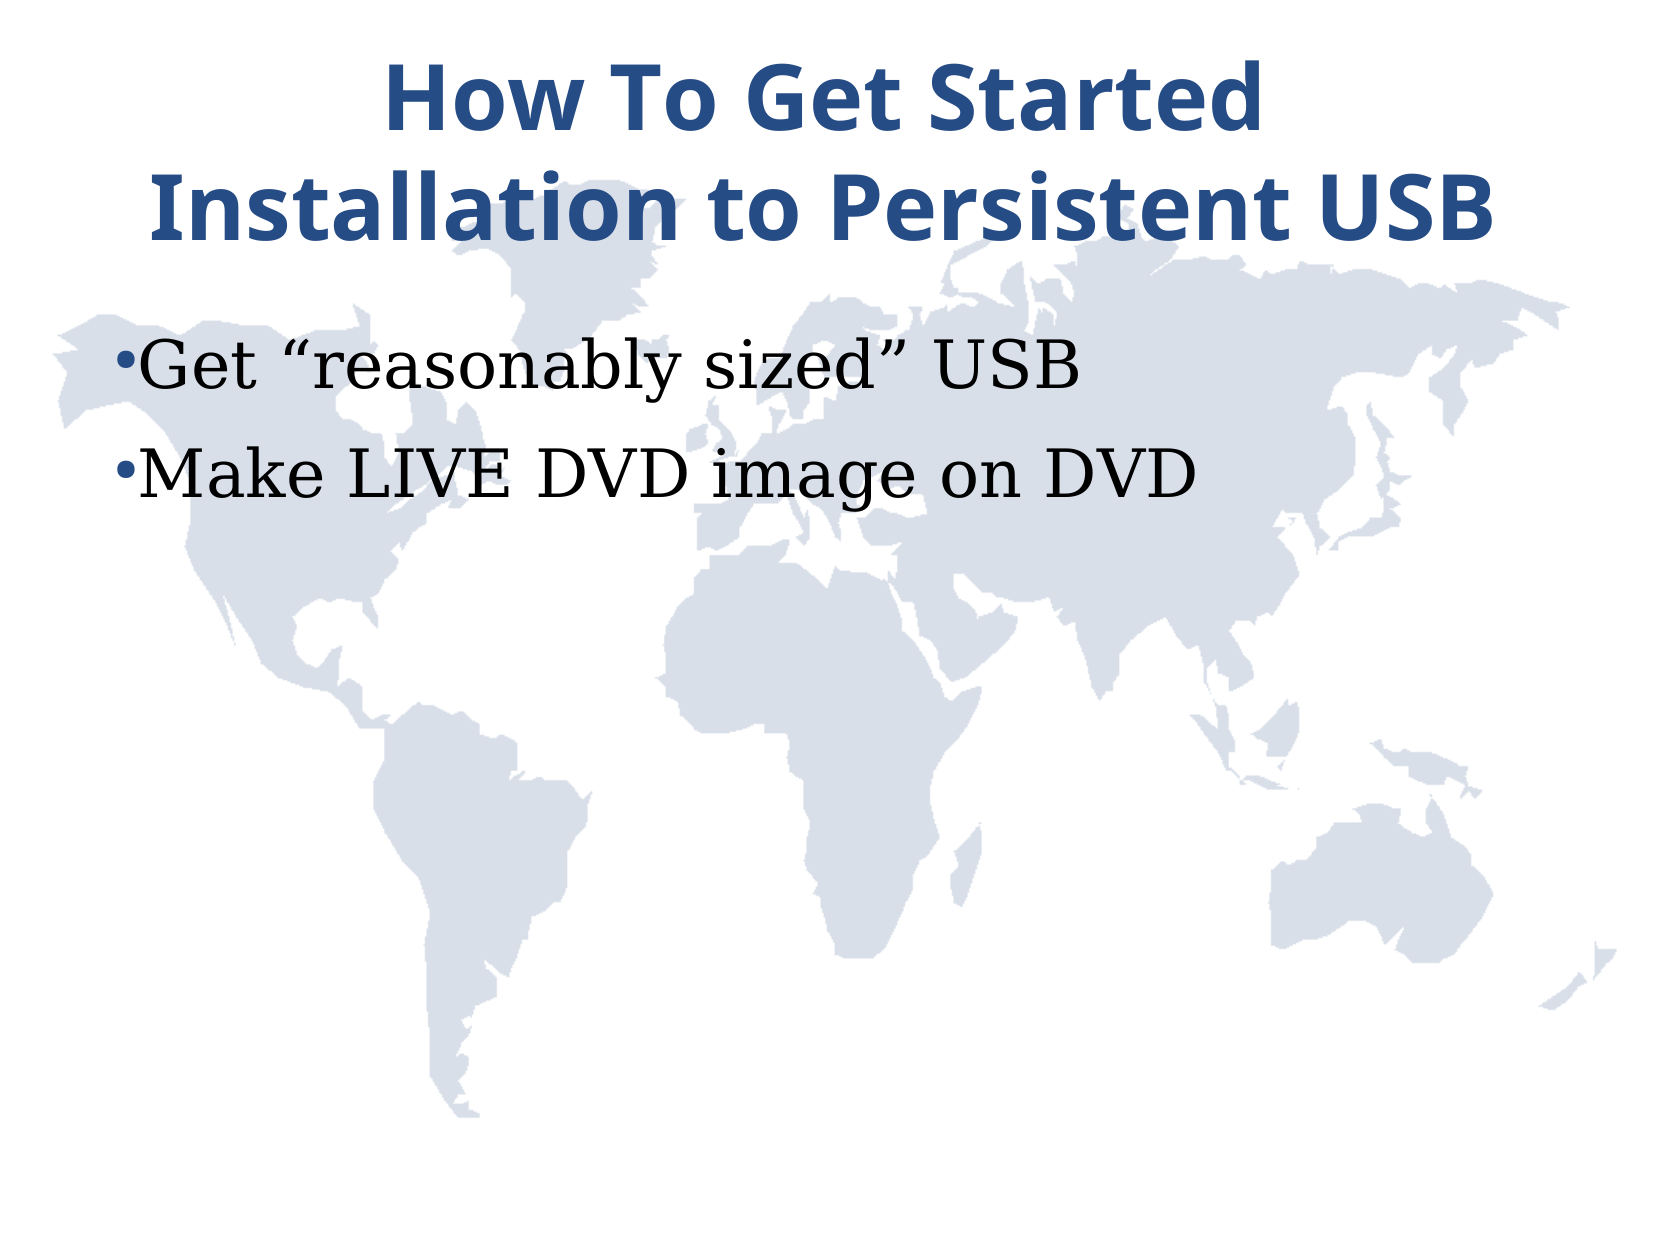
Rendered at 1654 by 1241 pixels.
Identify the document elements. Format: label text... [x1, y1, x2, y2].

list Get “reasonably sized” USB Make LIVE DVD image on DVD [114, 321, 1527, 1128]
title How To Get Started Installation to Persistent USB [118, 38, 1531, 260]
